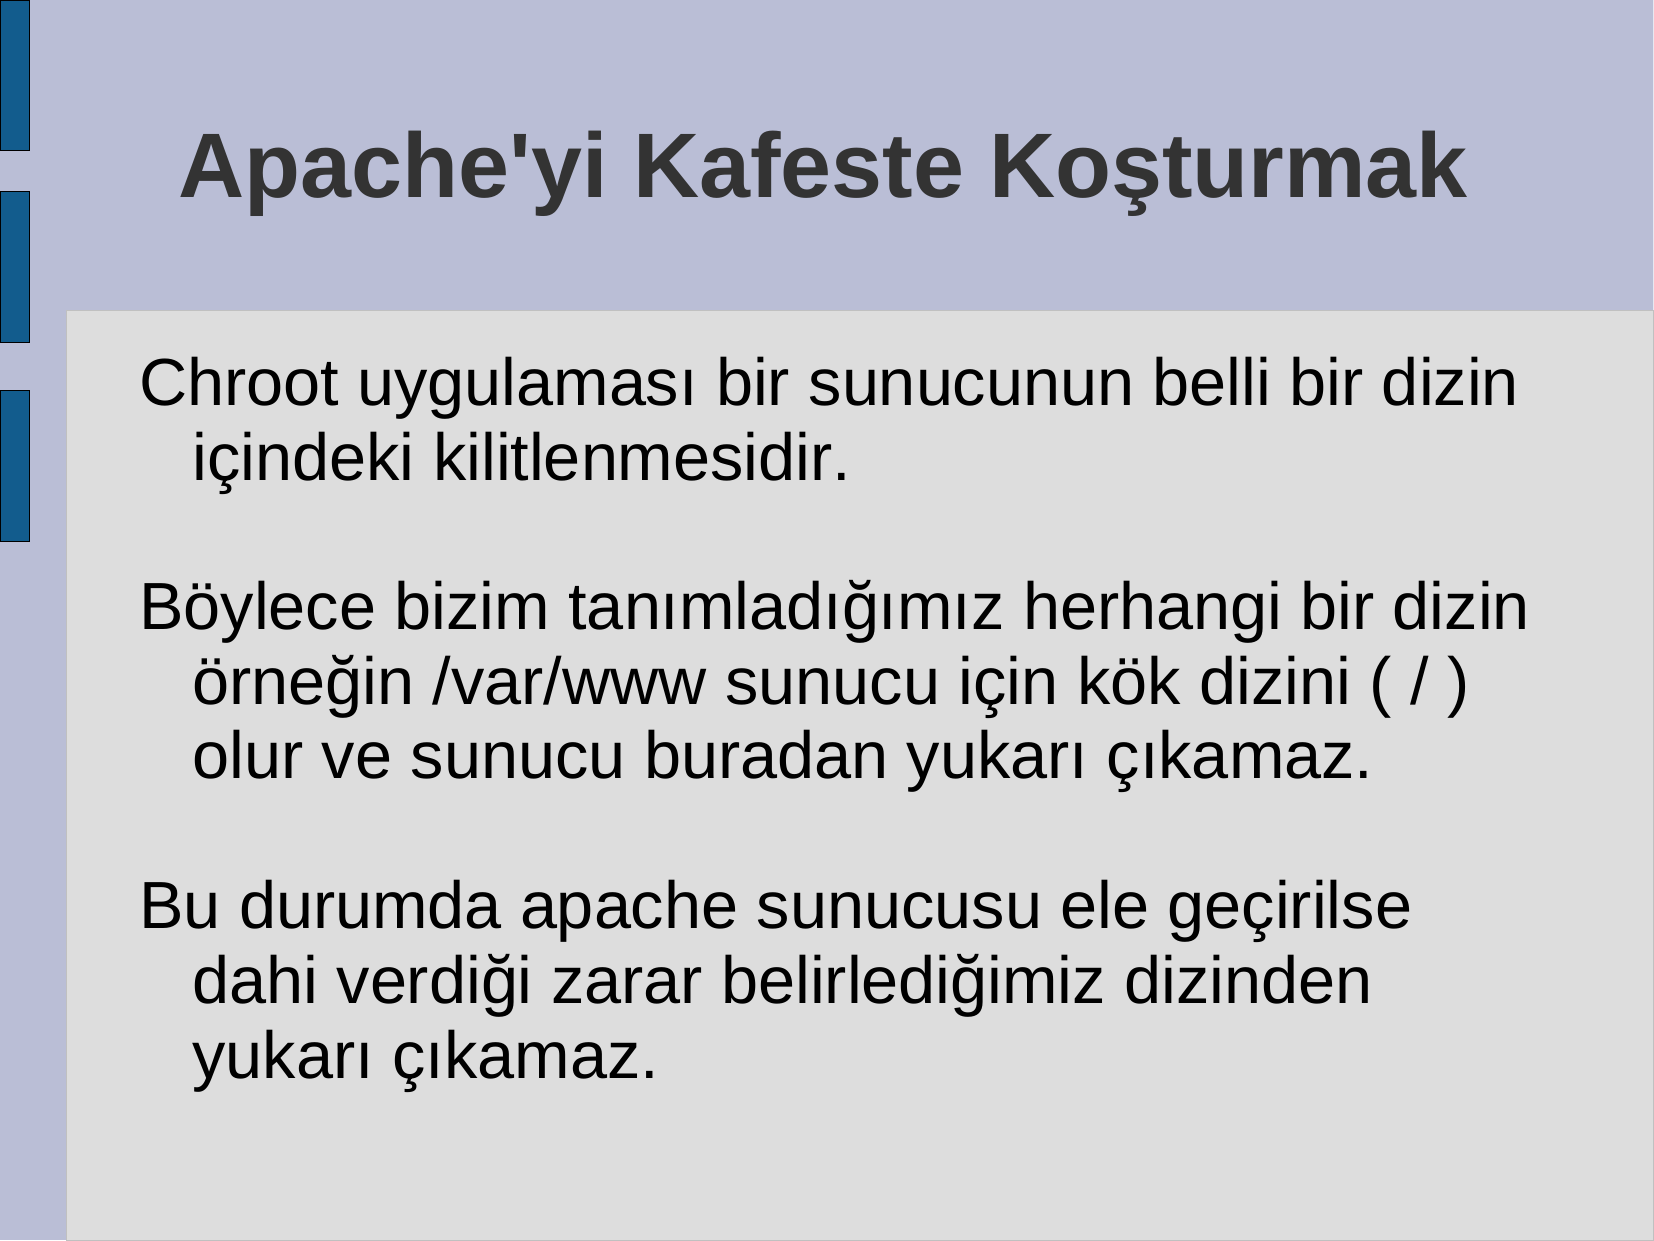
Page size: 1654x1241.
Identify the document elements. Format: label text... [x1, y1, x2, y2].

list Chroot uygulaması bir sunucunun belli bir dizin içindeki kilitlenmesidir. Böylece bizim tanımladığımız herhangi bir dizin örneğin /var/www sunucu için kök dizini ( / ) olur ve sunucu buradan yukarı çıkamaz. Bu durumda apache sunucusu ele geçirilse dahi verdiği zarar belirlediğimiz dizinden yukarı çıkamaz. [121, 344, 1534, 1201]
title Apache'yi Kafeste Koşturmak [118, 59, 1531, 274]
